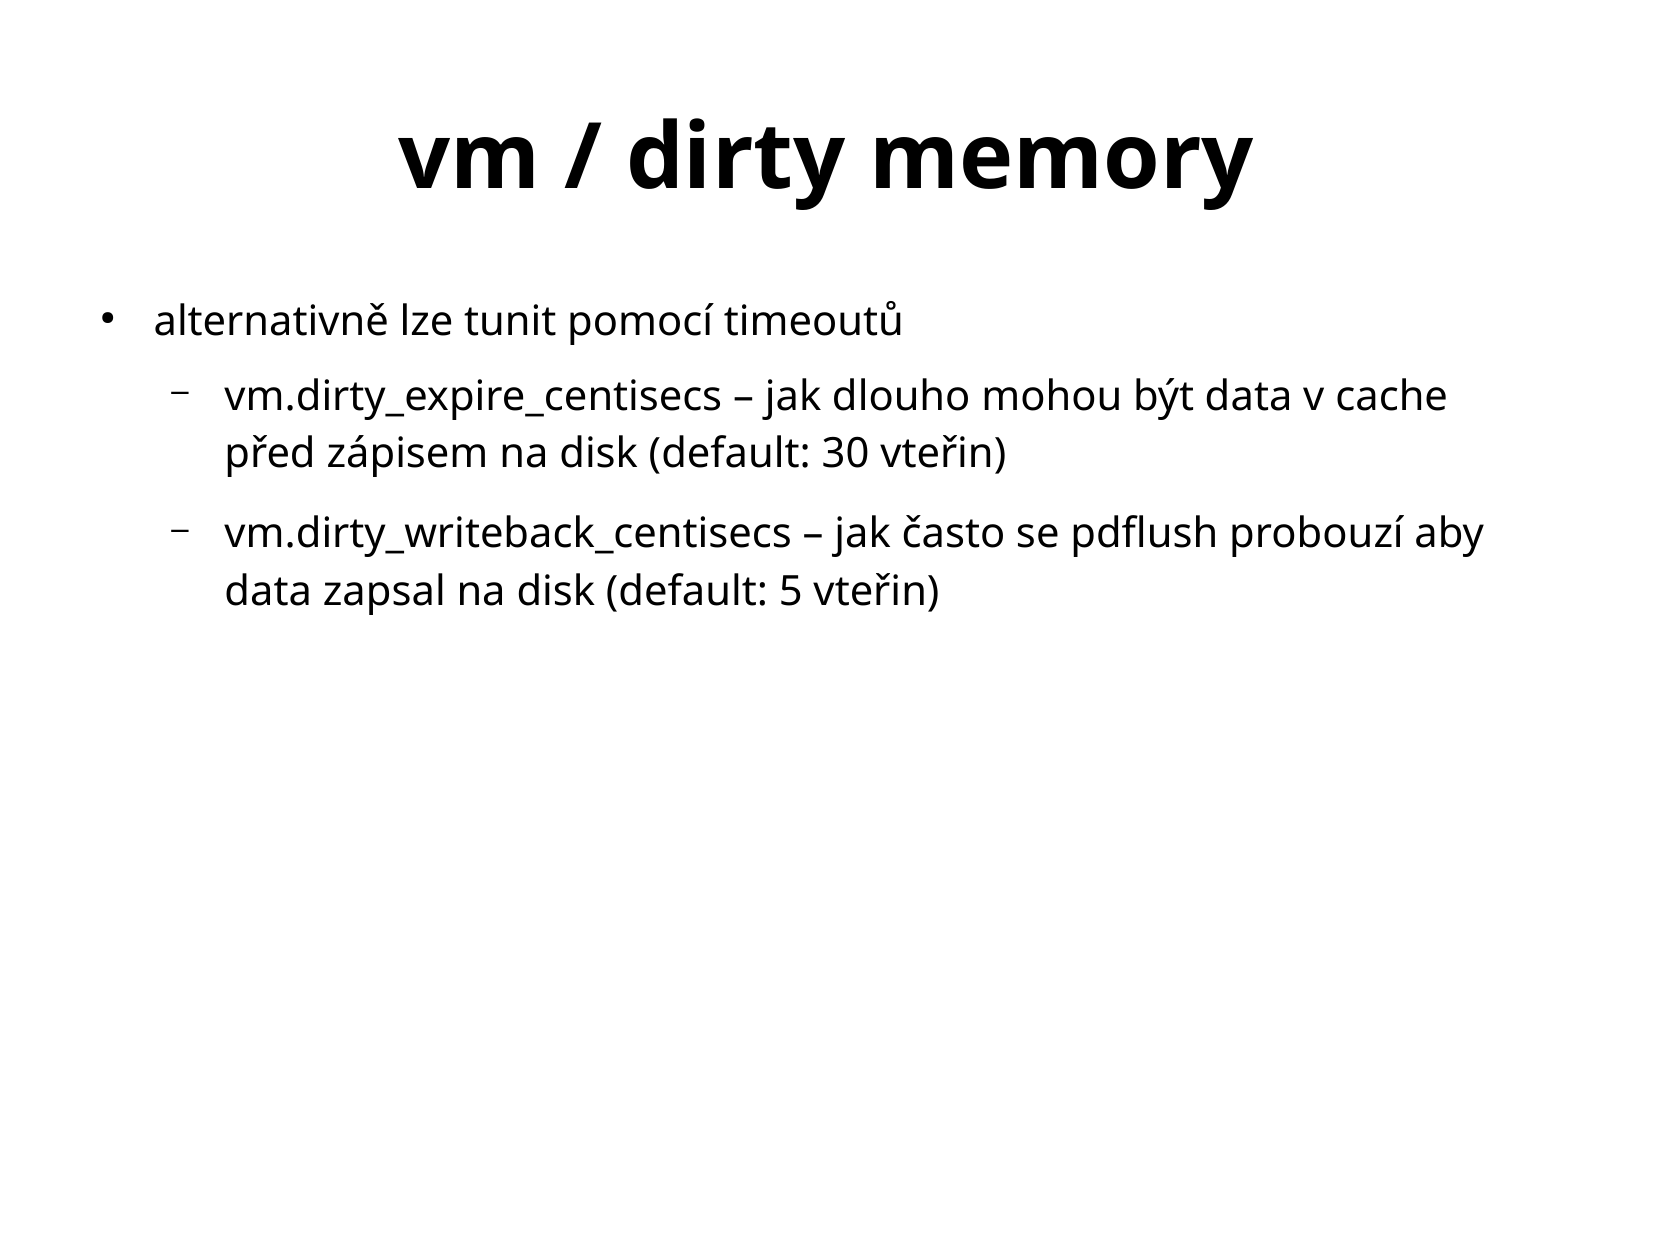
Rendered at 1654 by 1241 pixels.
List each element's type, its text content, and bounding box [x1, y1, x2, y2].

list alternativně lze tunit pomocí timeoutů vm.dirty_expire_centisecs – jak dlouho mohou být data v cache před zápisem na disk (default: 30 vteřin) vm.dirty_writeback_centisecs – jak často se pdflush probouzí aby data zapsal na disk (default: 5 vteřin) [82, 290, 1538, 1010]
title vm / dirty memory [82, 49, 1571, 257]
